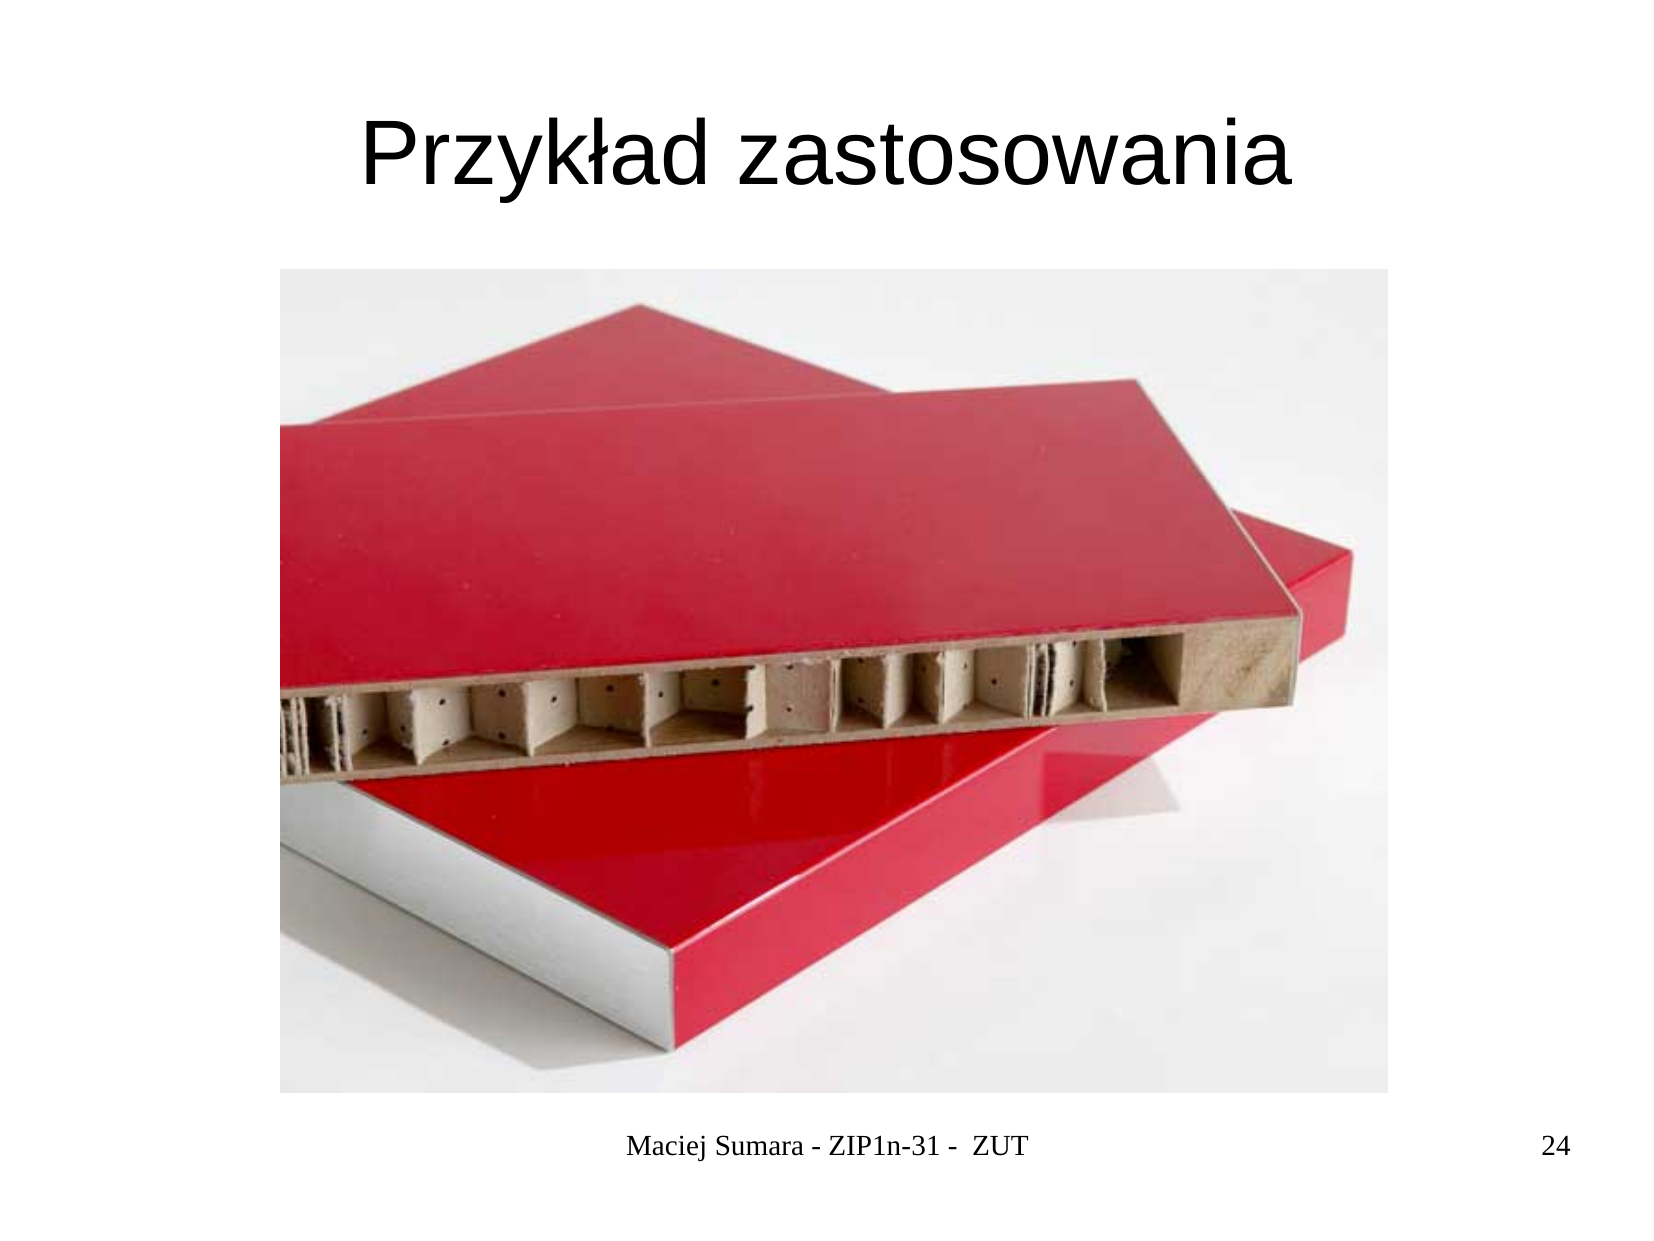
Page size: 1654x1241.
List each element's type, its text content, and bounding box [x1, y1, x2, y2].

picture [280, 269, 1388, 1093]
title Przykład zastosowania [82, 56, 1571, 250]
